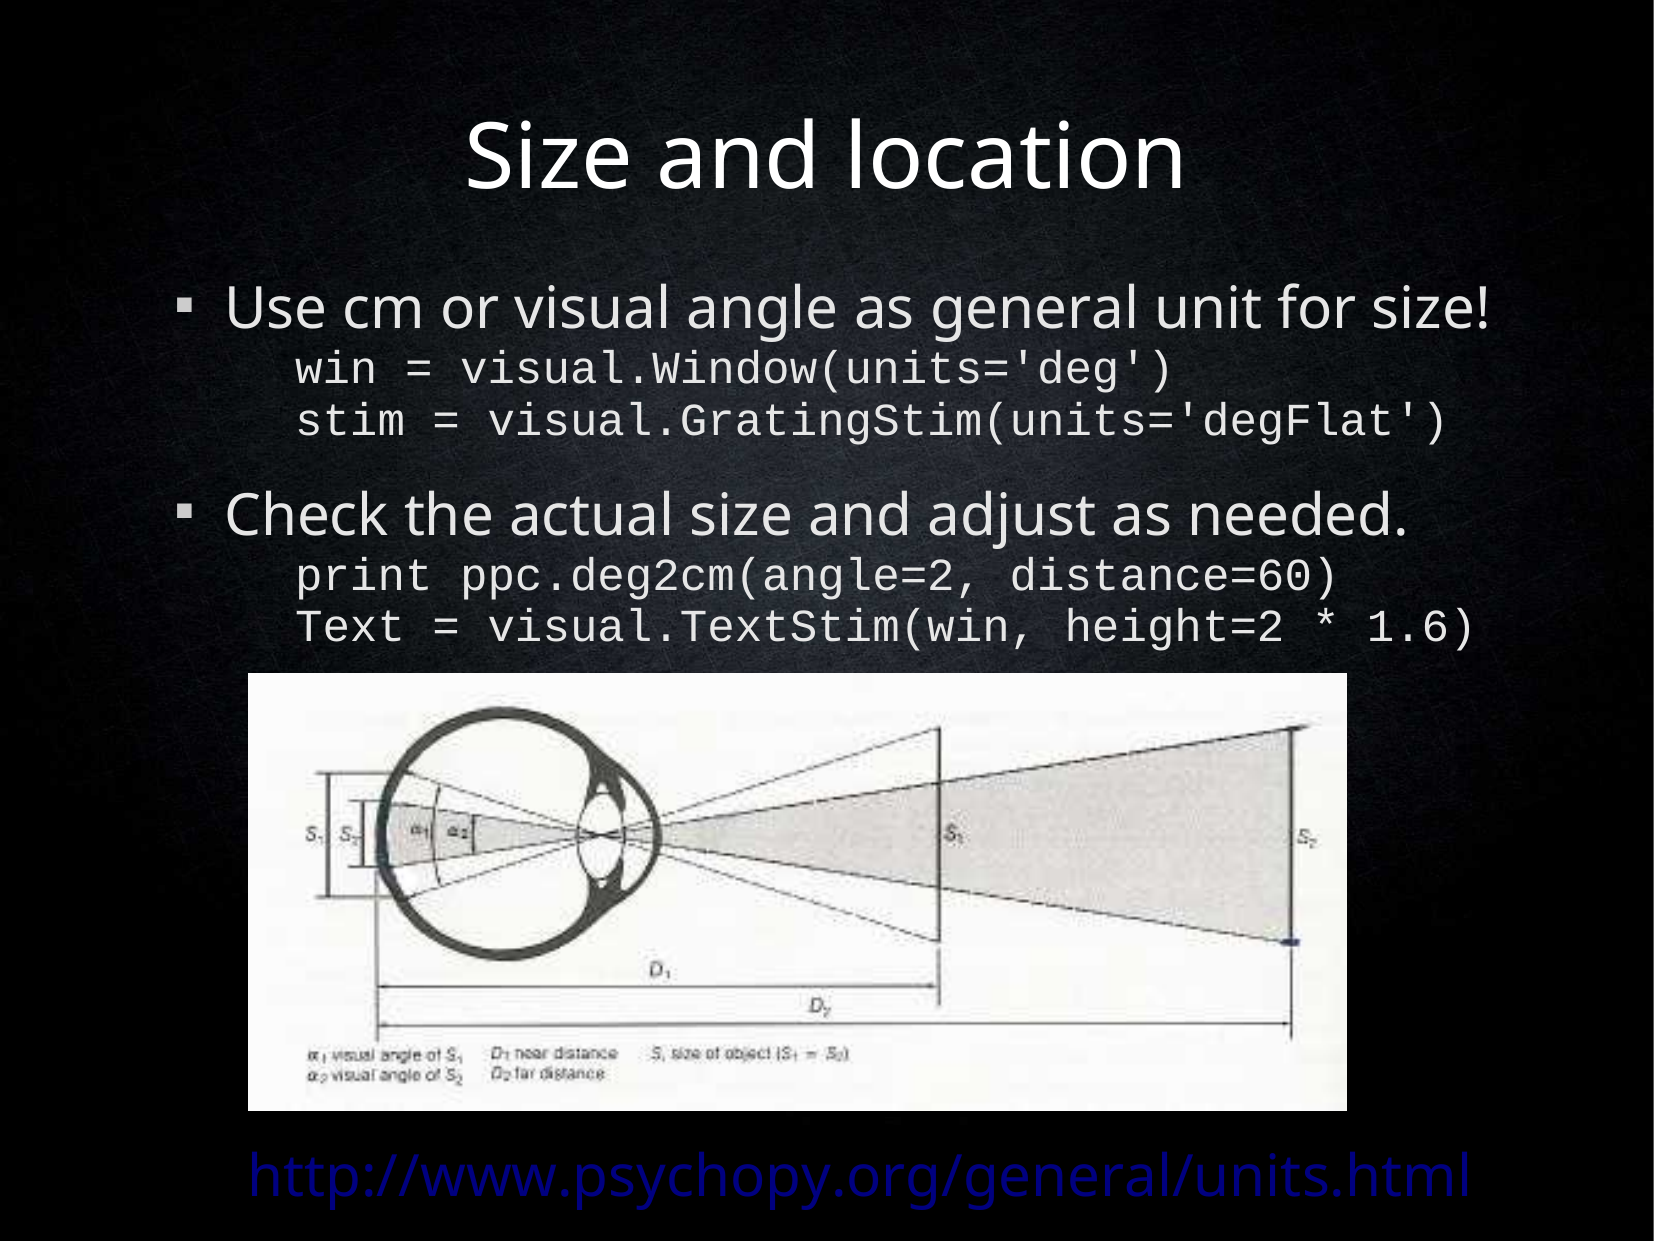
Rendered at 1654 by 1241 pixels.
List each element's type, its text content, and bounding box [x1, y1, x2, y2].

title Size and location [82, 49, 1571, 257]
text_box http://www.psychopy.org/general/units.html [247, 1133, 1654, 1229]
picture [0, 0, 1654, 1241]
list Use cm or visual angle as general unit for size! win = visual.Window(units='deg') stim = visual.GratingStim(units='degFlat') Check the actual size and adjust as needed. print ppc.deg2cm(angle=2, distance=60) Text = visual.TextStim(win, height=2 * 1.6) [82, 266, 1571, 1086]
